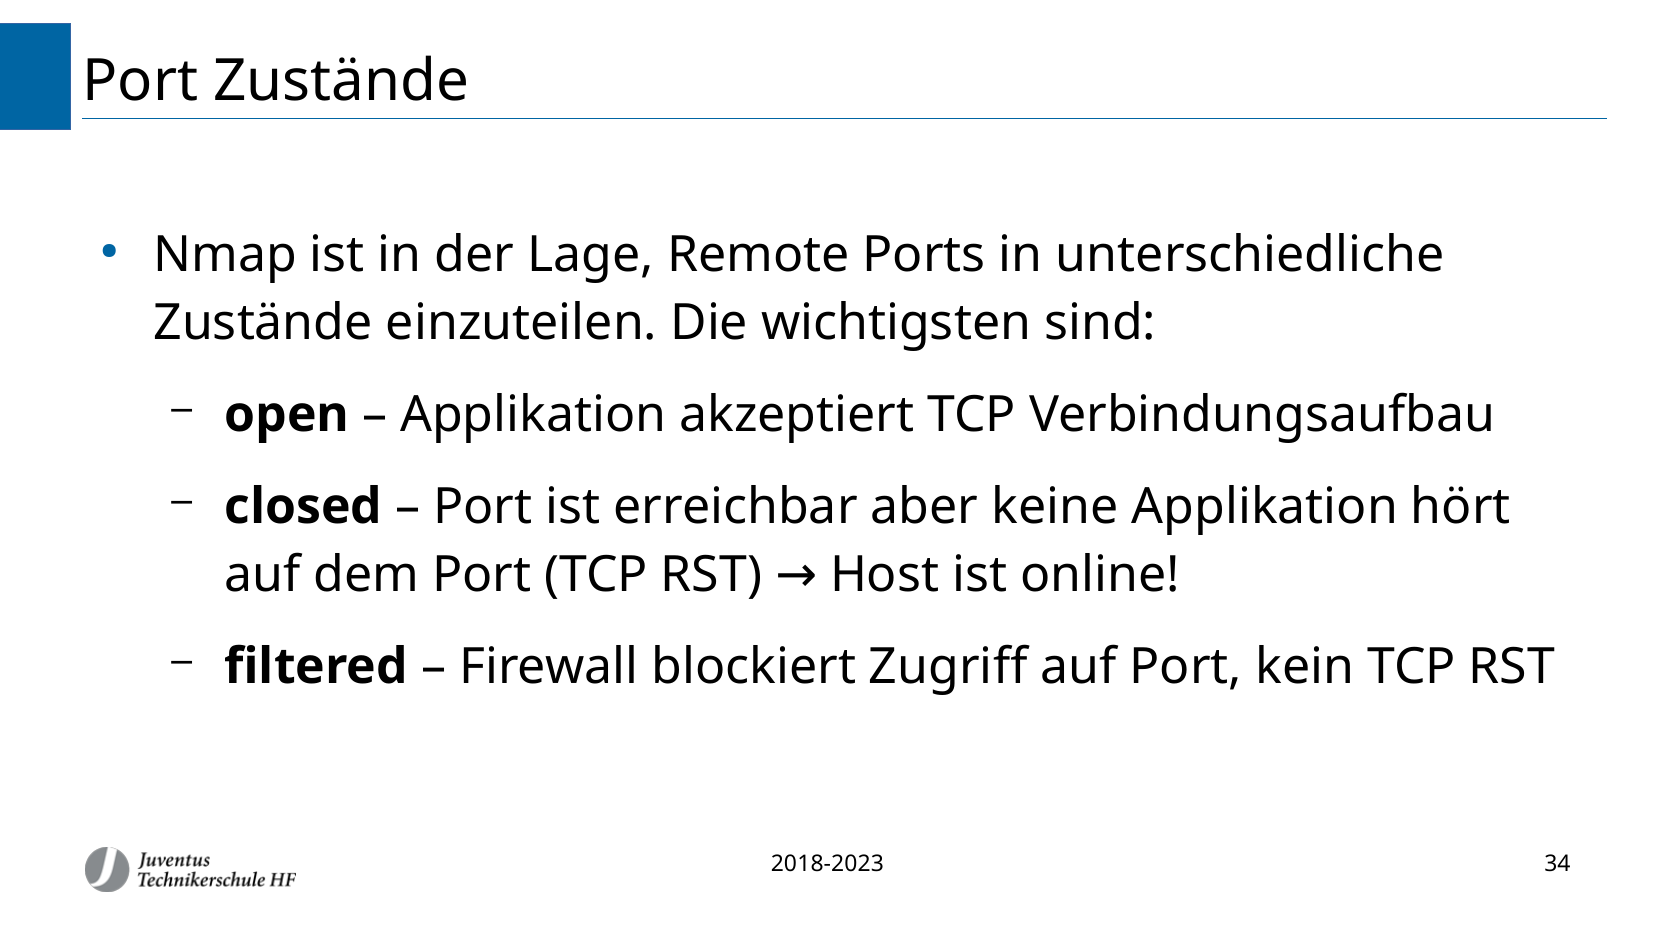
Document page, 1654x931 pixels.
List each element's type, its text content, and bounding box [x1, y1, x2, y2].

title Port Zustände [82, 37, 1571, 119]
list Nmap ist in der Lage, Remote Ports in unterschiedliche Zustände einzuteilen. Die wichtigsten sind: open – Applikation akzeptiert TCP Verbindungsaufbau closed – Port ist erreichbar aber keine Applikation hört auf dem Port (TCP RST) → Host ist online! filtered – Firewall blockiert Zugriff auf Port, kein TCP RST [82, 217, 1571, 758]
picture [85, 847, 296, 892]
